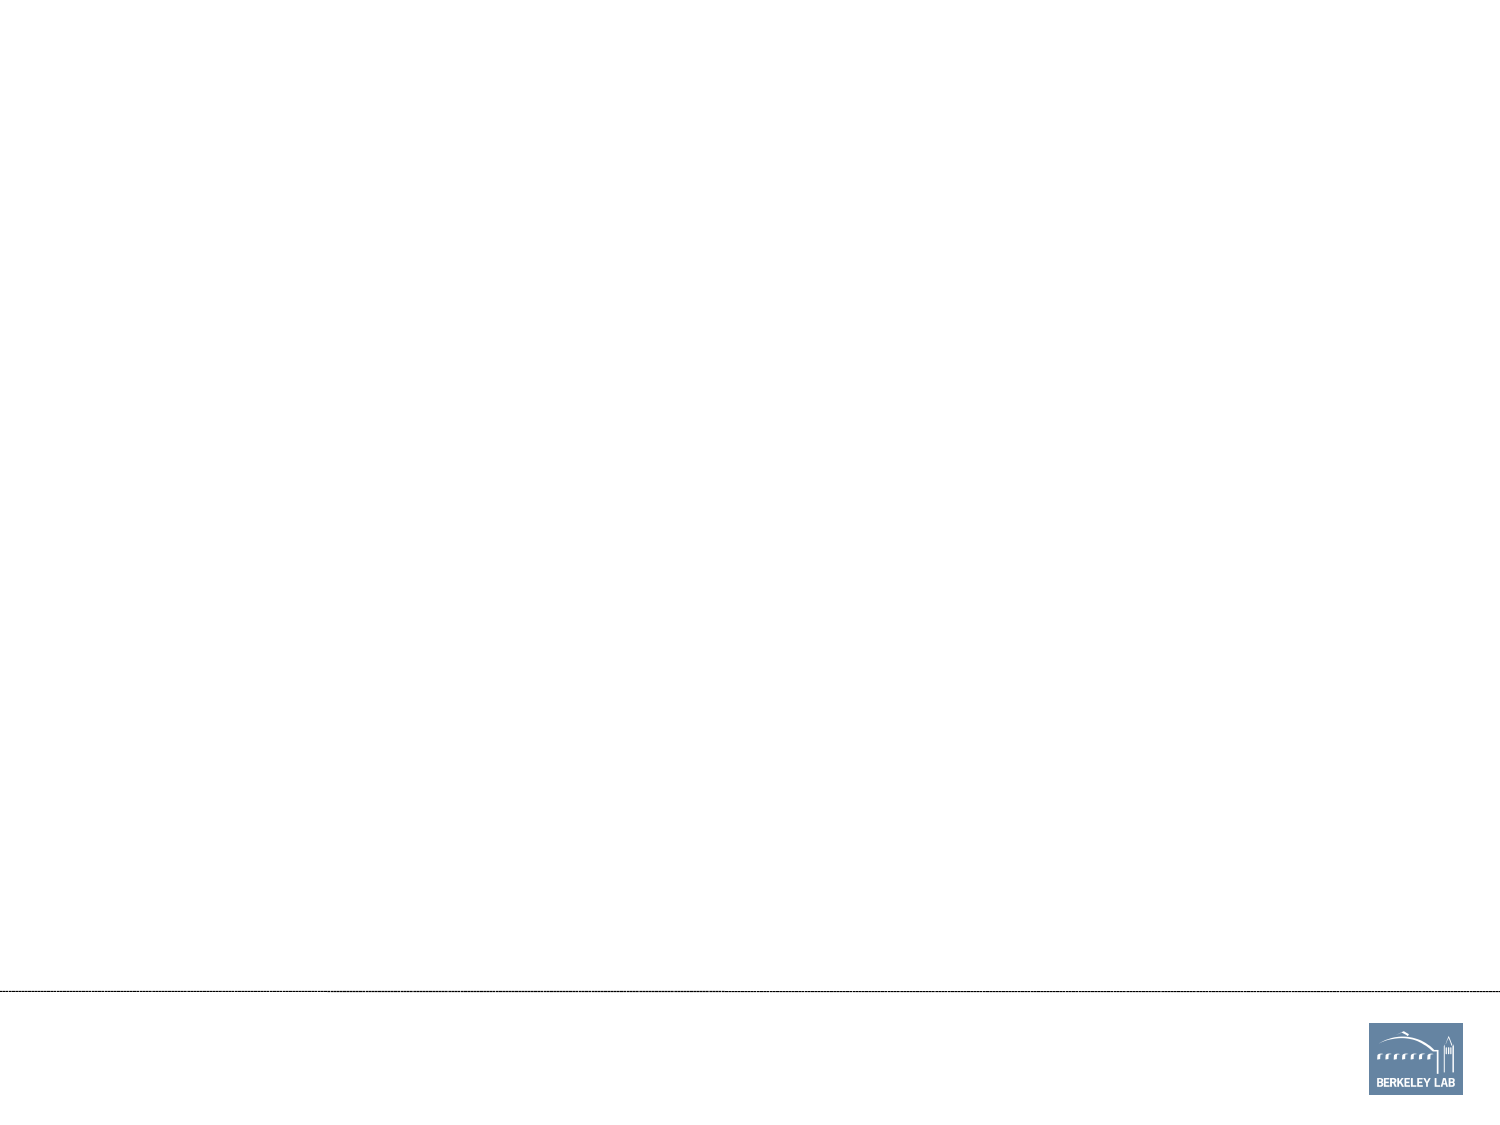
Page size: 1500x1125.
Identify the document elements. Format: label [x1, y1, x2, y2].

picture [1369, 1023, 1463, 1095]
